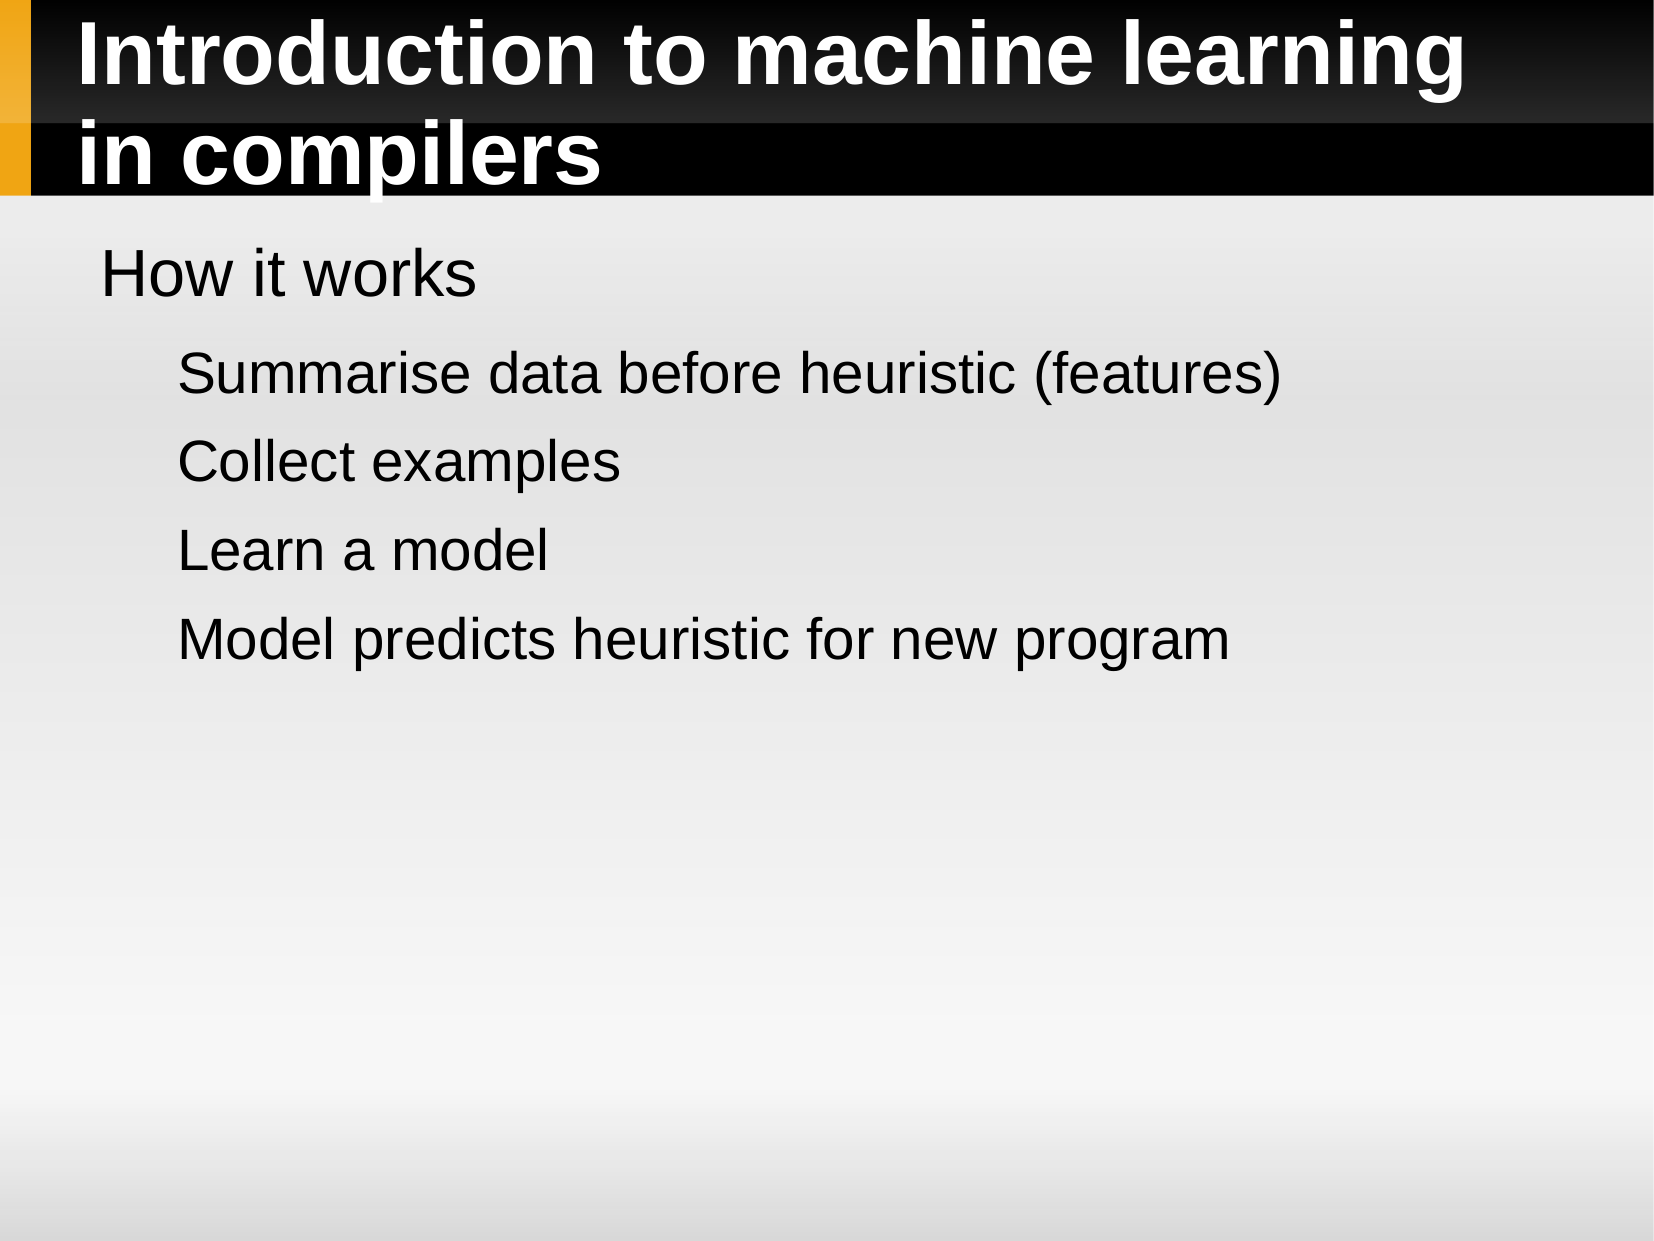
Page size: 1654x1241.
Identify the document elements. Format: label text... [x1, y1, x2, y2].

list How it works Summarise data before heuristic (features) Collect examples Learn a model Model predicts heuristic for new program [82, 236, 1571, 1201]
title Introduction to machine learning in compilers [76, 0, 1565, 208]
picture [0, 0, 1654, 1241]
